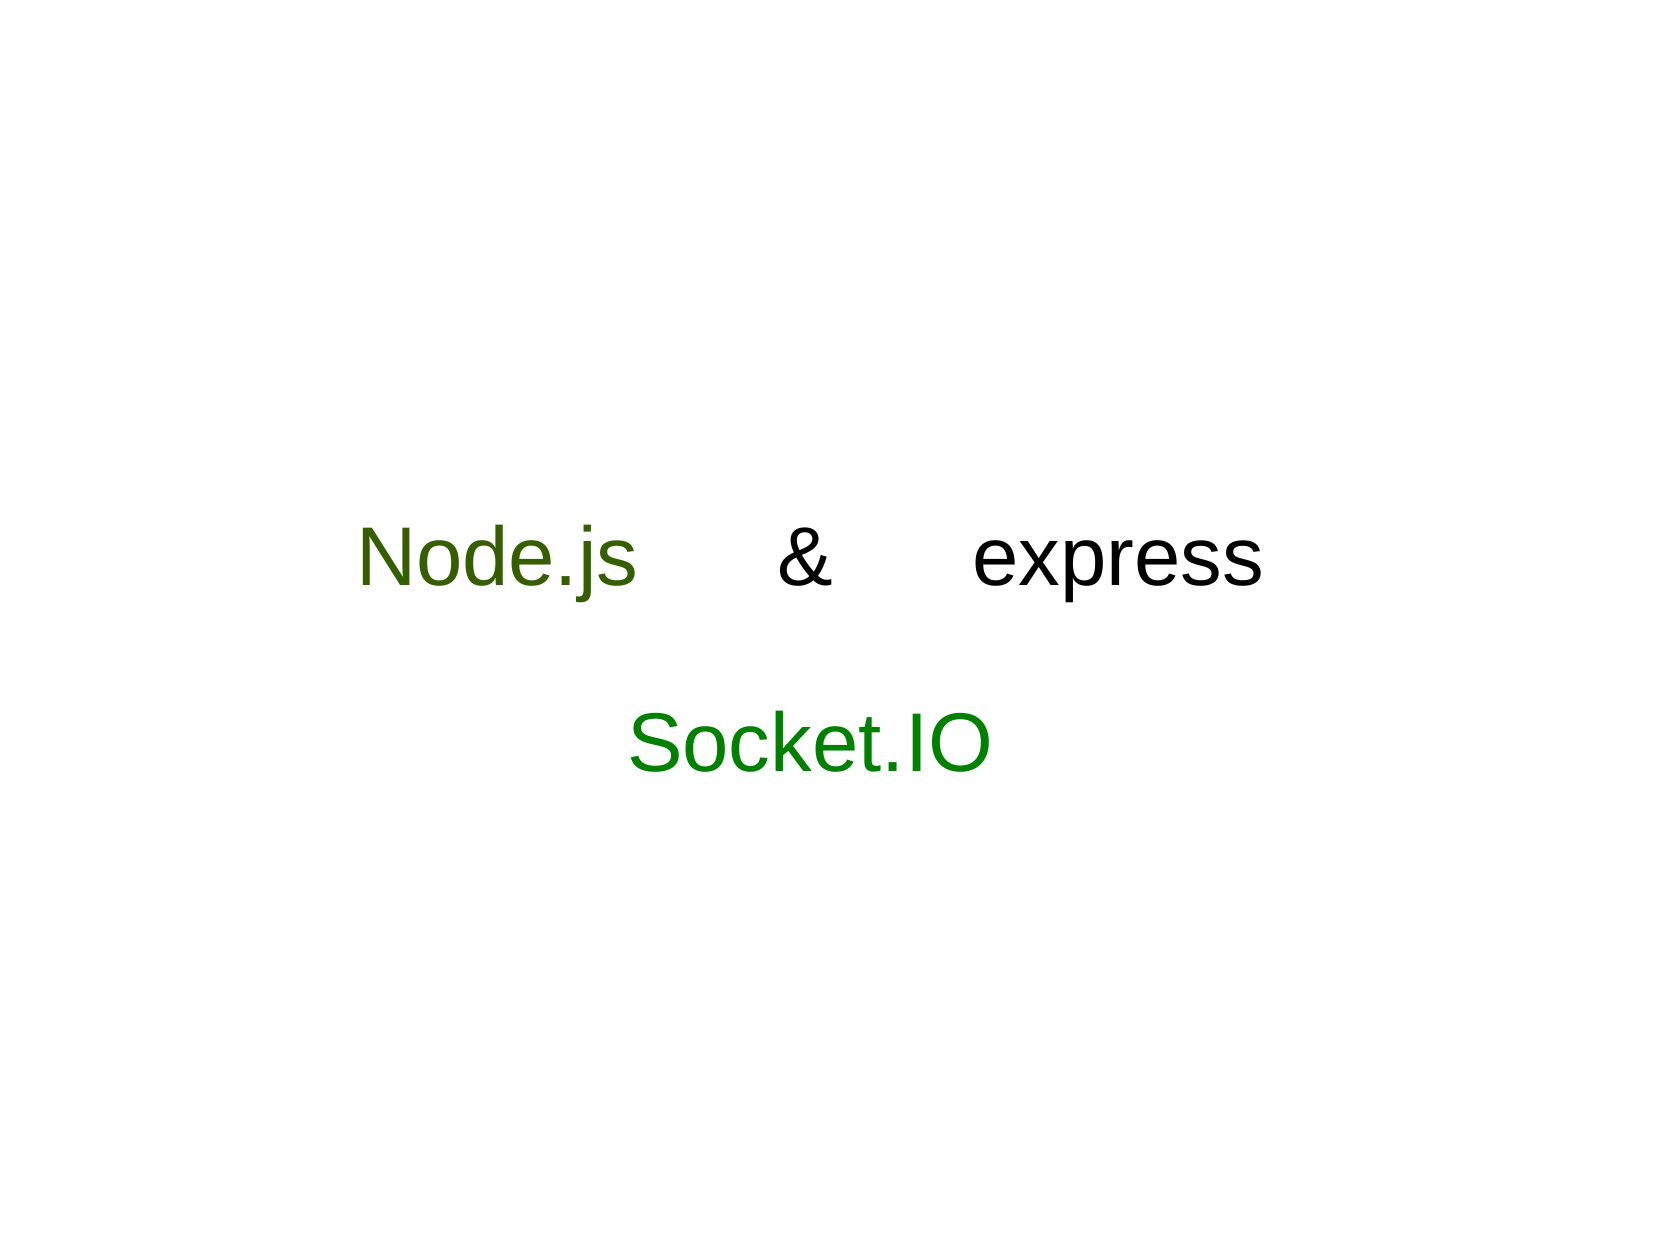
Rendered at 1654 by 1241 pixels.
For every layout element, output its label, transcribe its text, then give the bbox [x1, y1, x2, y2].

subtitle Node.js & express Socket.IO [82, 290, 1538, 1010]
